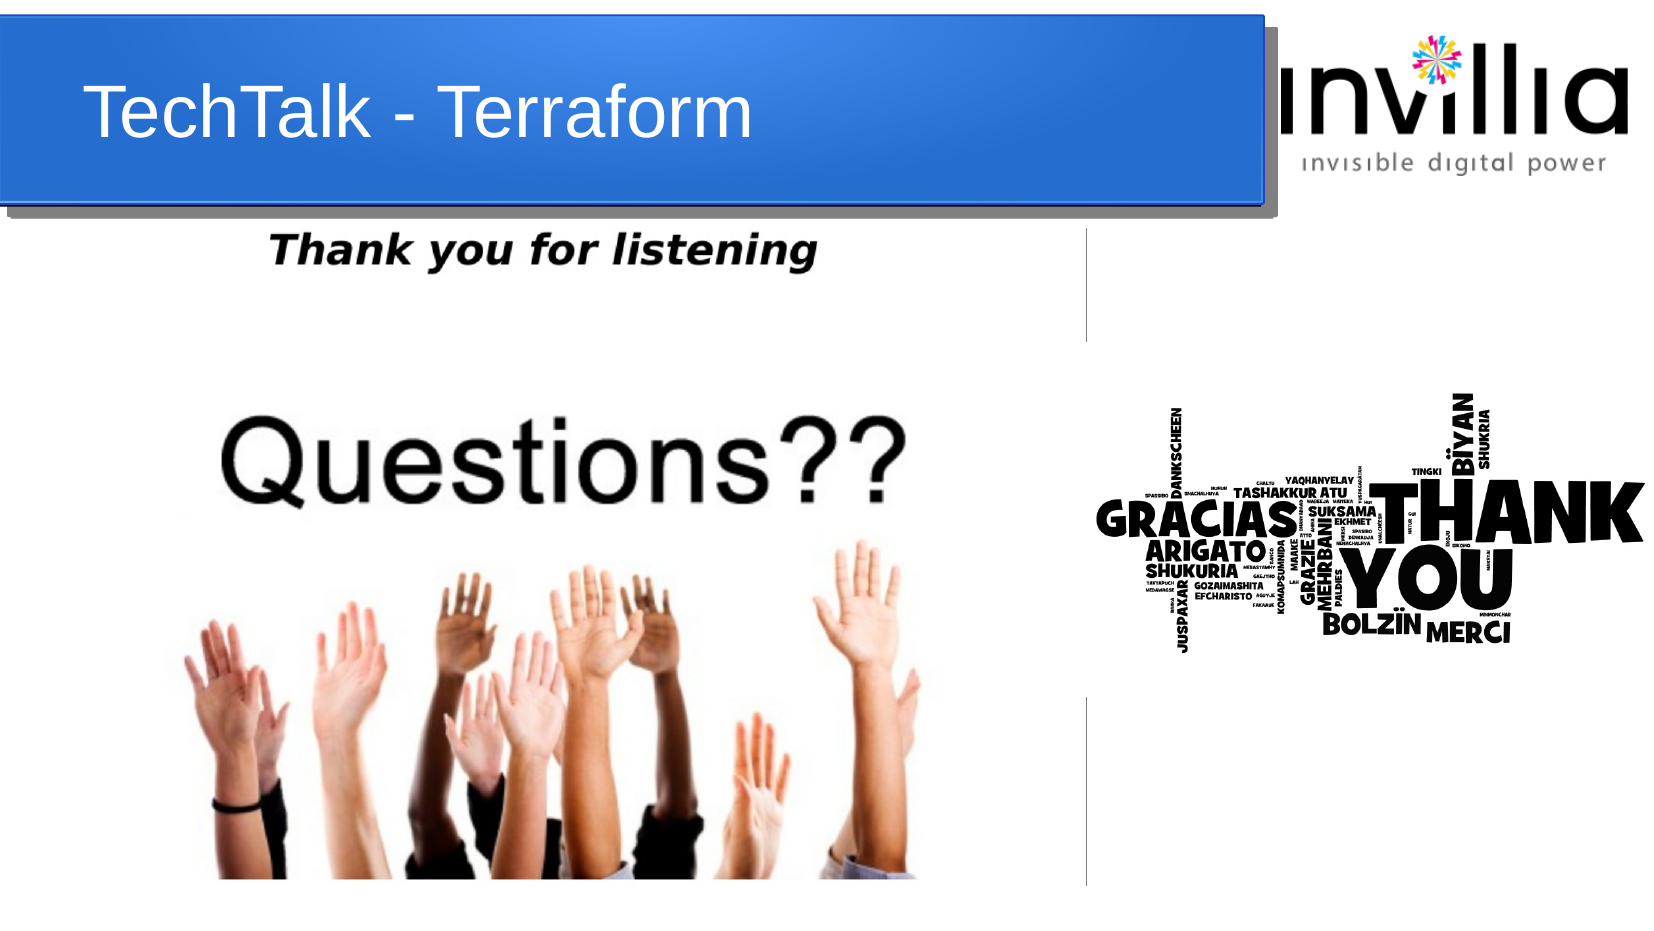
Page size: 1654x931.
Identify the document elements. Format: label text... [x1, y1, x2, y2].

picture [0, 228, 1654, 886]
title TechTalk - Terraform [82, 35, 1235, 189]
picture [1281, 35, 1629, 176]
